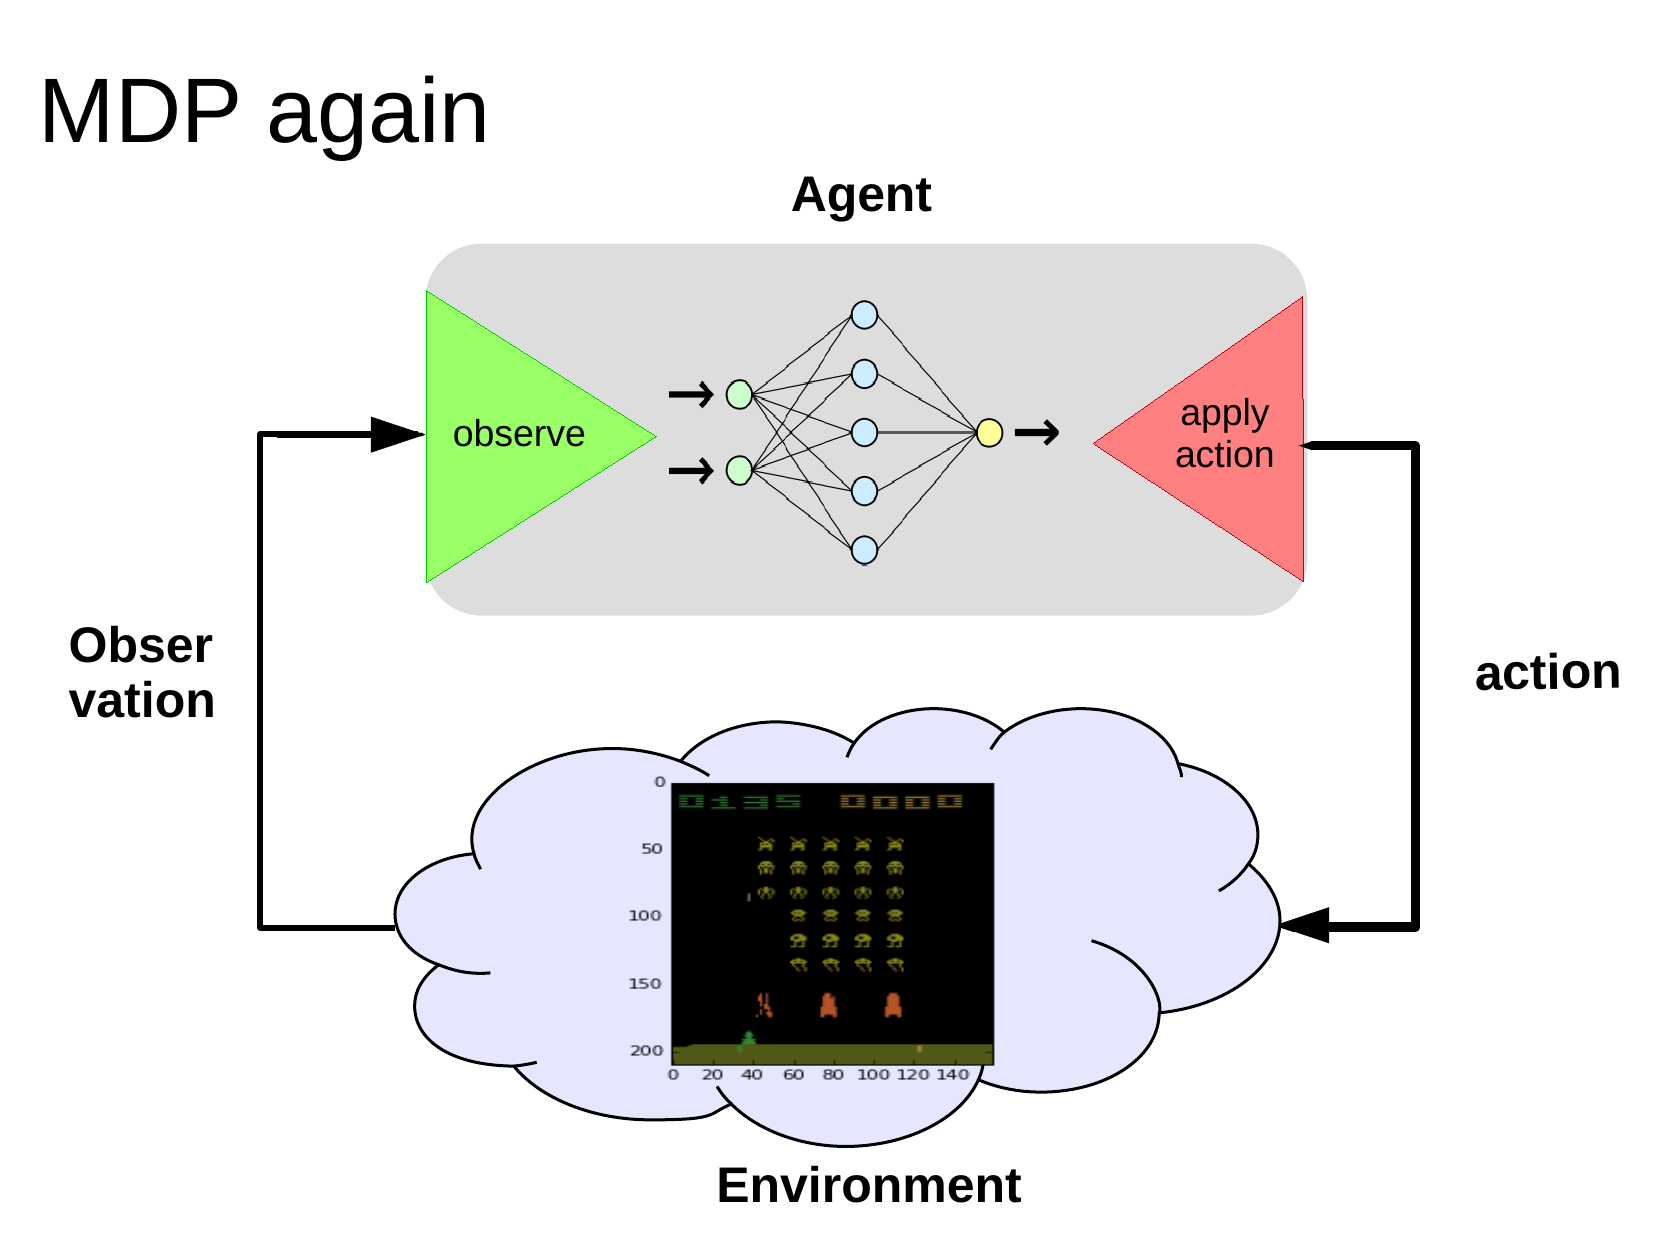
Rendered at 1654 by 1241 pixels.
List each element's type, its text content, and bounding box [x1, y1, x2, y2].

text_box Agent [685, 150, 1039, 240]
text_box observe [404, 396, 635, 472]
text_box [416, 234, 1317, 625]
text_box action [1450, 625, 1654, 718]
text_box Observation [45, 600, 241, 746]
text_box MDP again [15, 42, 515, 286]
text_box apply action [1151, 375, 1299, 493]
picture [615, 768, 1006, 1091]
picture [669, 300, 1059, 566]
text_box [394, 708, 1281, 1141]
text_box Environment [692, 1141, 1143, 1231]
